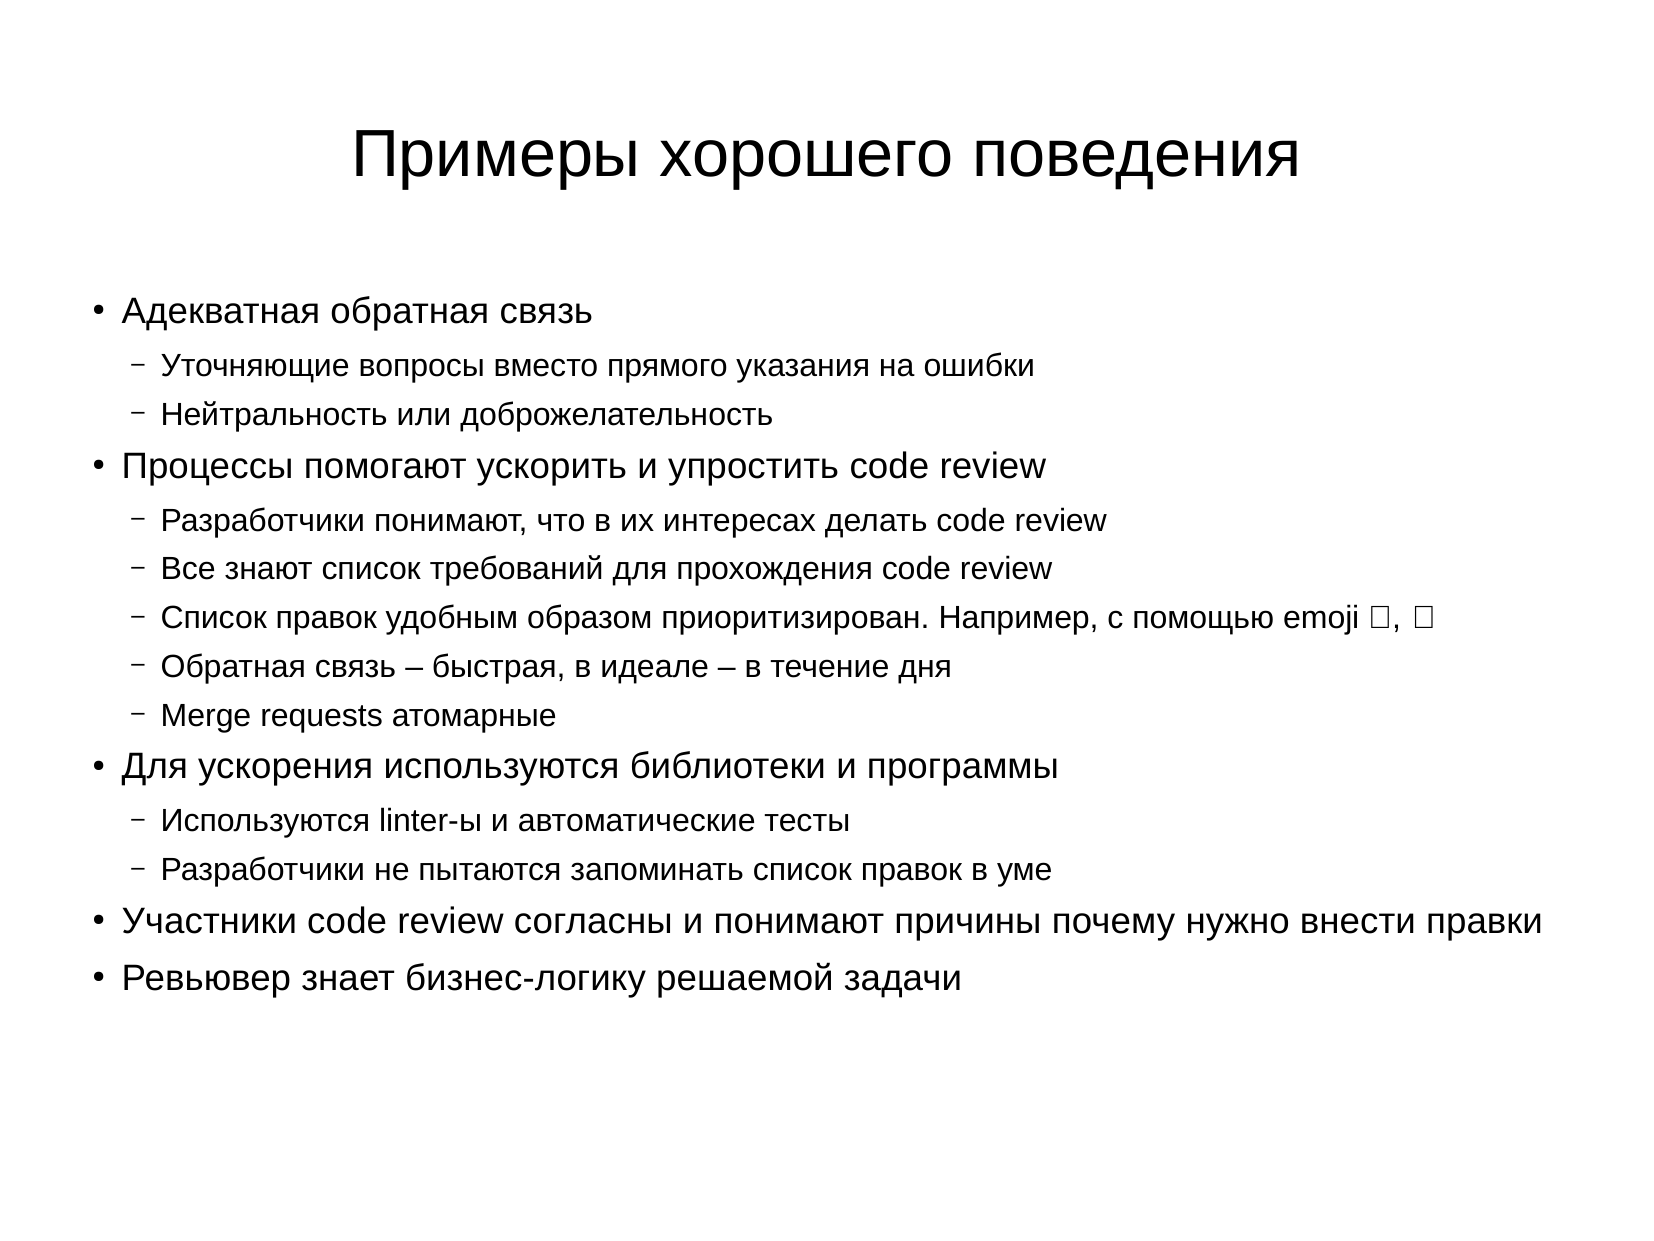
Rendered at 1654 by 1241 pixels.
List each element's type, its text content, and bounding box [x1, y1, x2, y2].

title Примеры хорошего поведения [82, 49, 1571, 257]
list Адекватная обратная связь Уточняющие вопросы вместо прямого указания на ошибки Нейтральность или доброжелательность Процессы помогают ускорить и упростить code review Разработчики понимают, что в их интересах делать code review Все знают список требований для прохождения code review Список правок удобным образом приоритизирован. Например, с помощью emoji 🔥, 💬 Обратная связь – быстрая, в идеале – в течение дня Merge requests атомарные Для ускорения используются библиотеки и программы Используются linter-ы и автоматические тесты Разработчики не пытаются запоминать список правок в уме Участники code review согласны и понимают причины почему нужно внести правки Ревьювер знает бизнес-логику решаемой задачи [82, 290, 1571, 1010]
